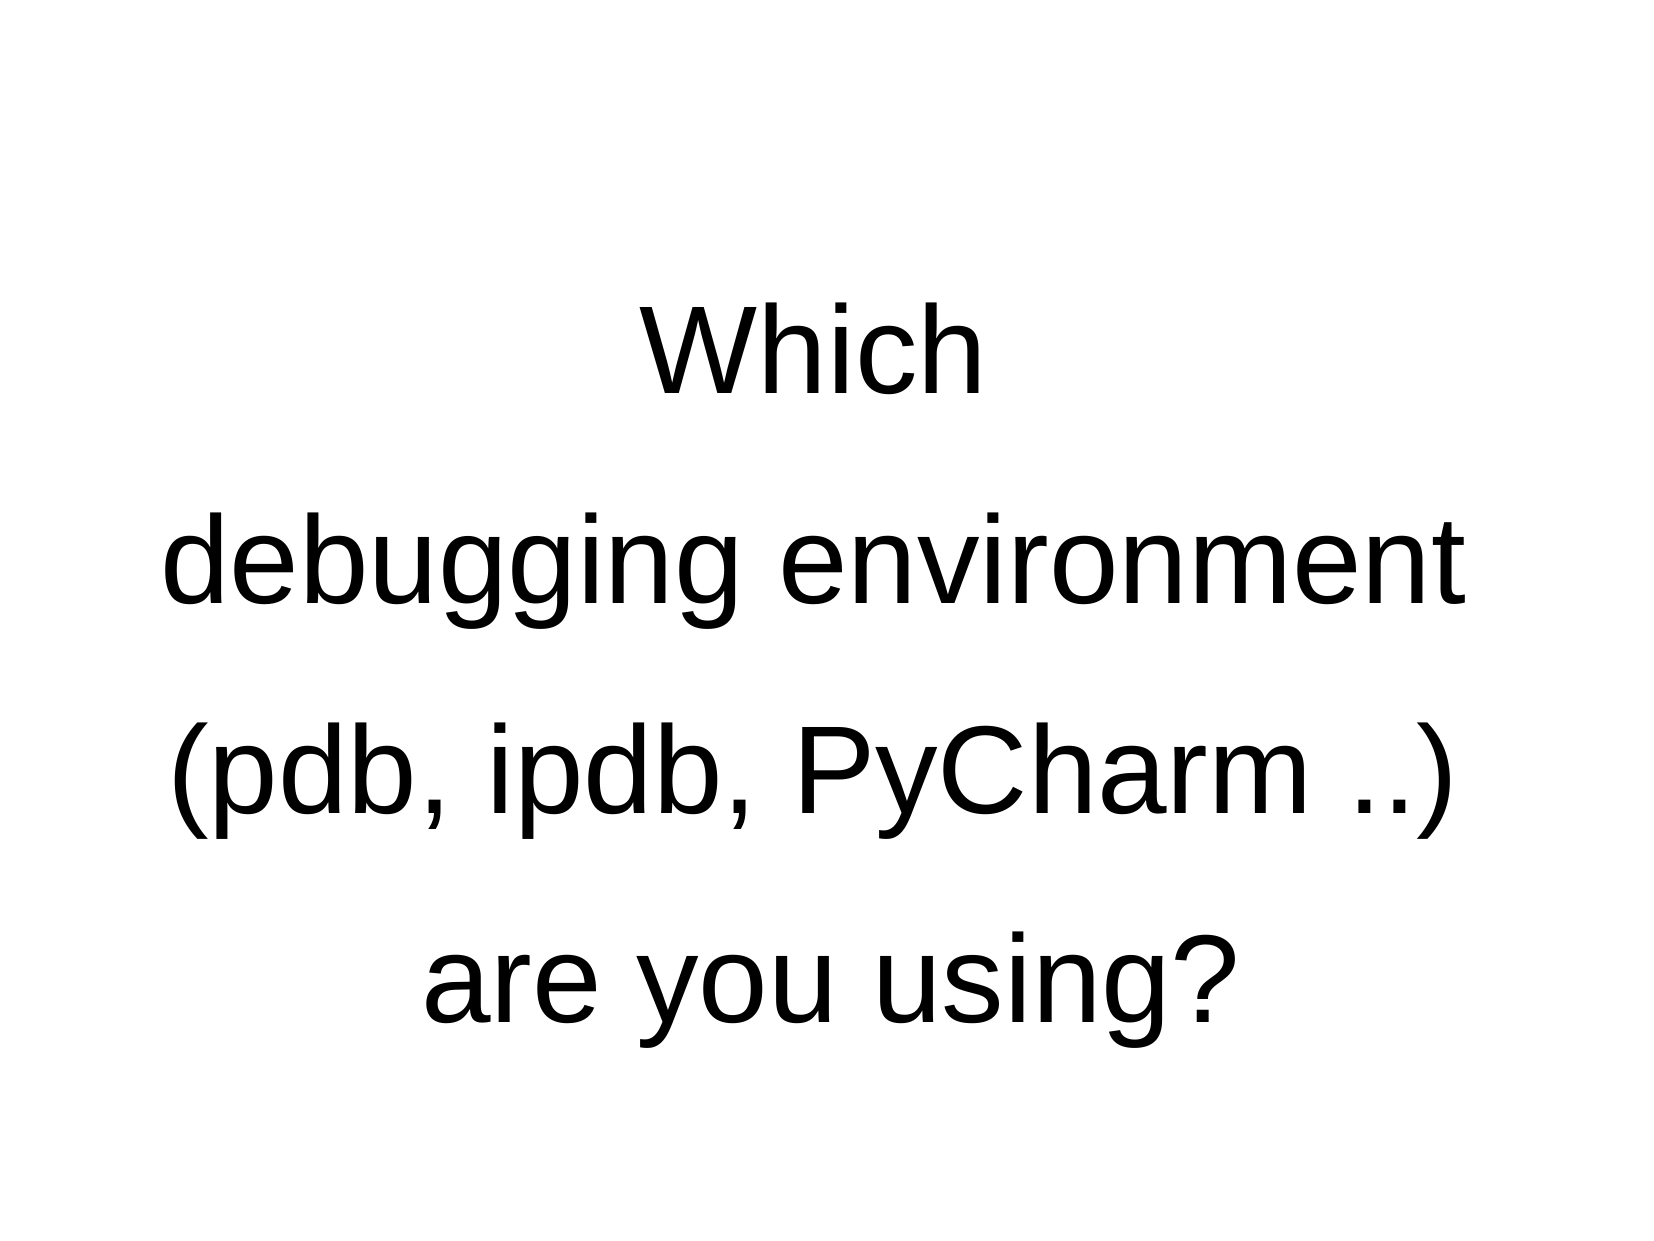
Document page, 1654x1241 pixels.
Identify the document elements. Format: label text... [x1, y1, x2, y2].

title Which debugging environment (pdb, ipdb, PyCharm ..) are you using? [86, 90, 1576, 1171]
